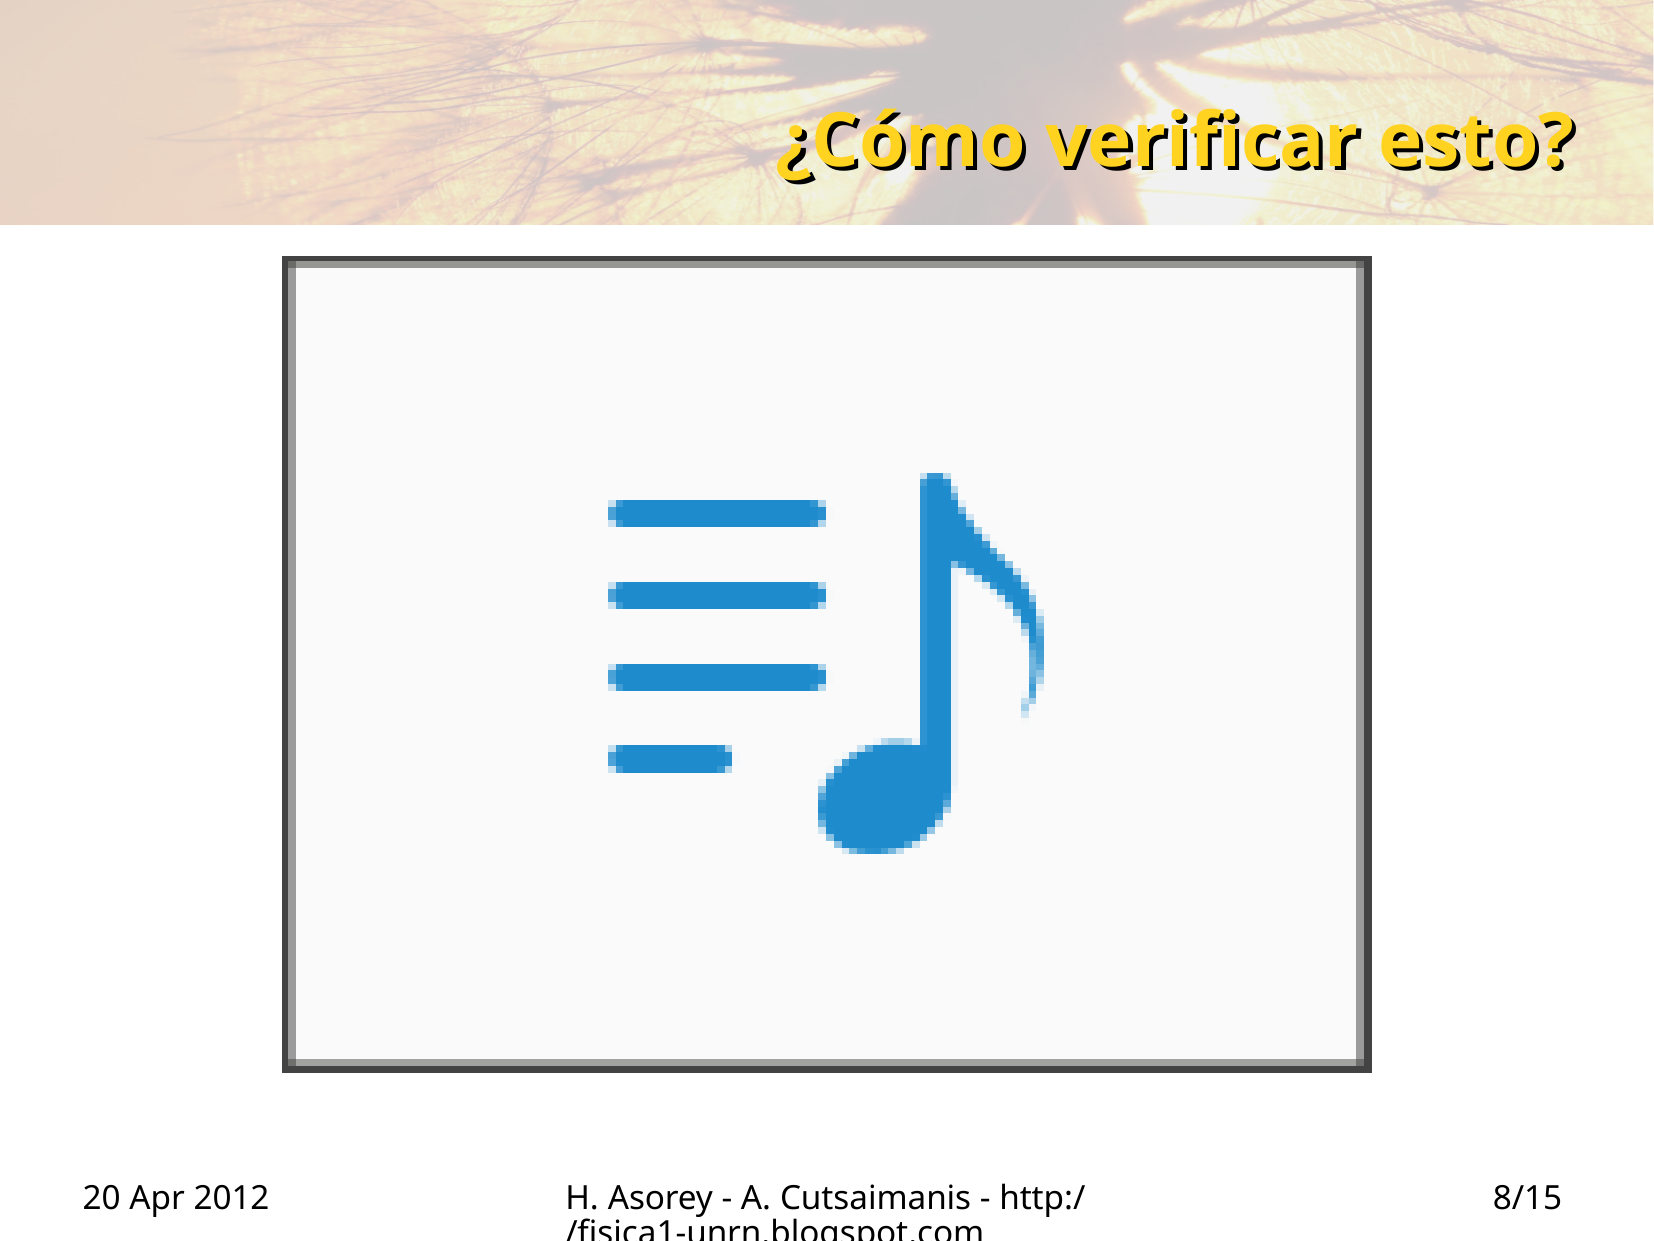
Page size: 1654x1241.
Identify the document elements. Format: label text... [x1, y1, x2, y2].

text_box [281, 255, 1373, 1074]
picture [0, 0, 1654, 225]
title ¿Cómo verificar esto? [86, 49, 1576, 226]
